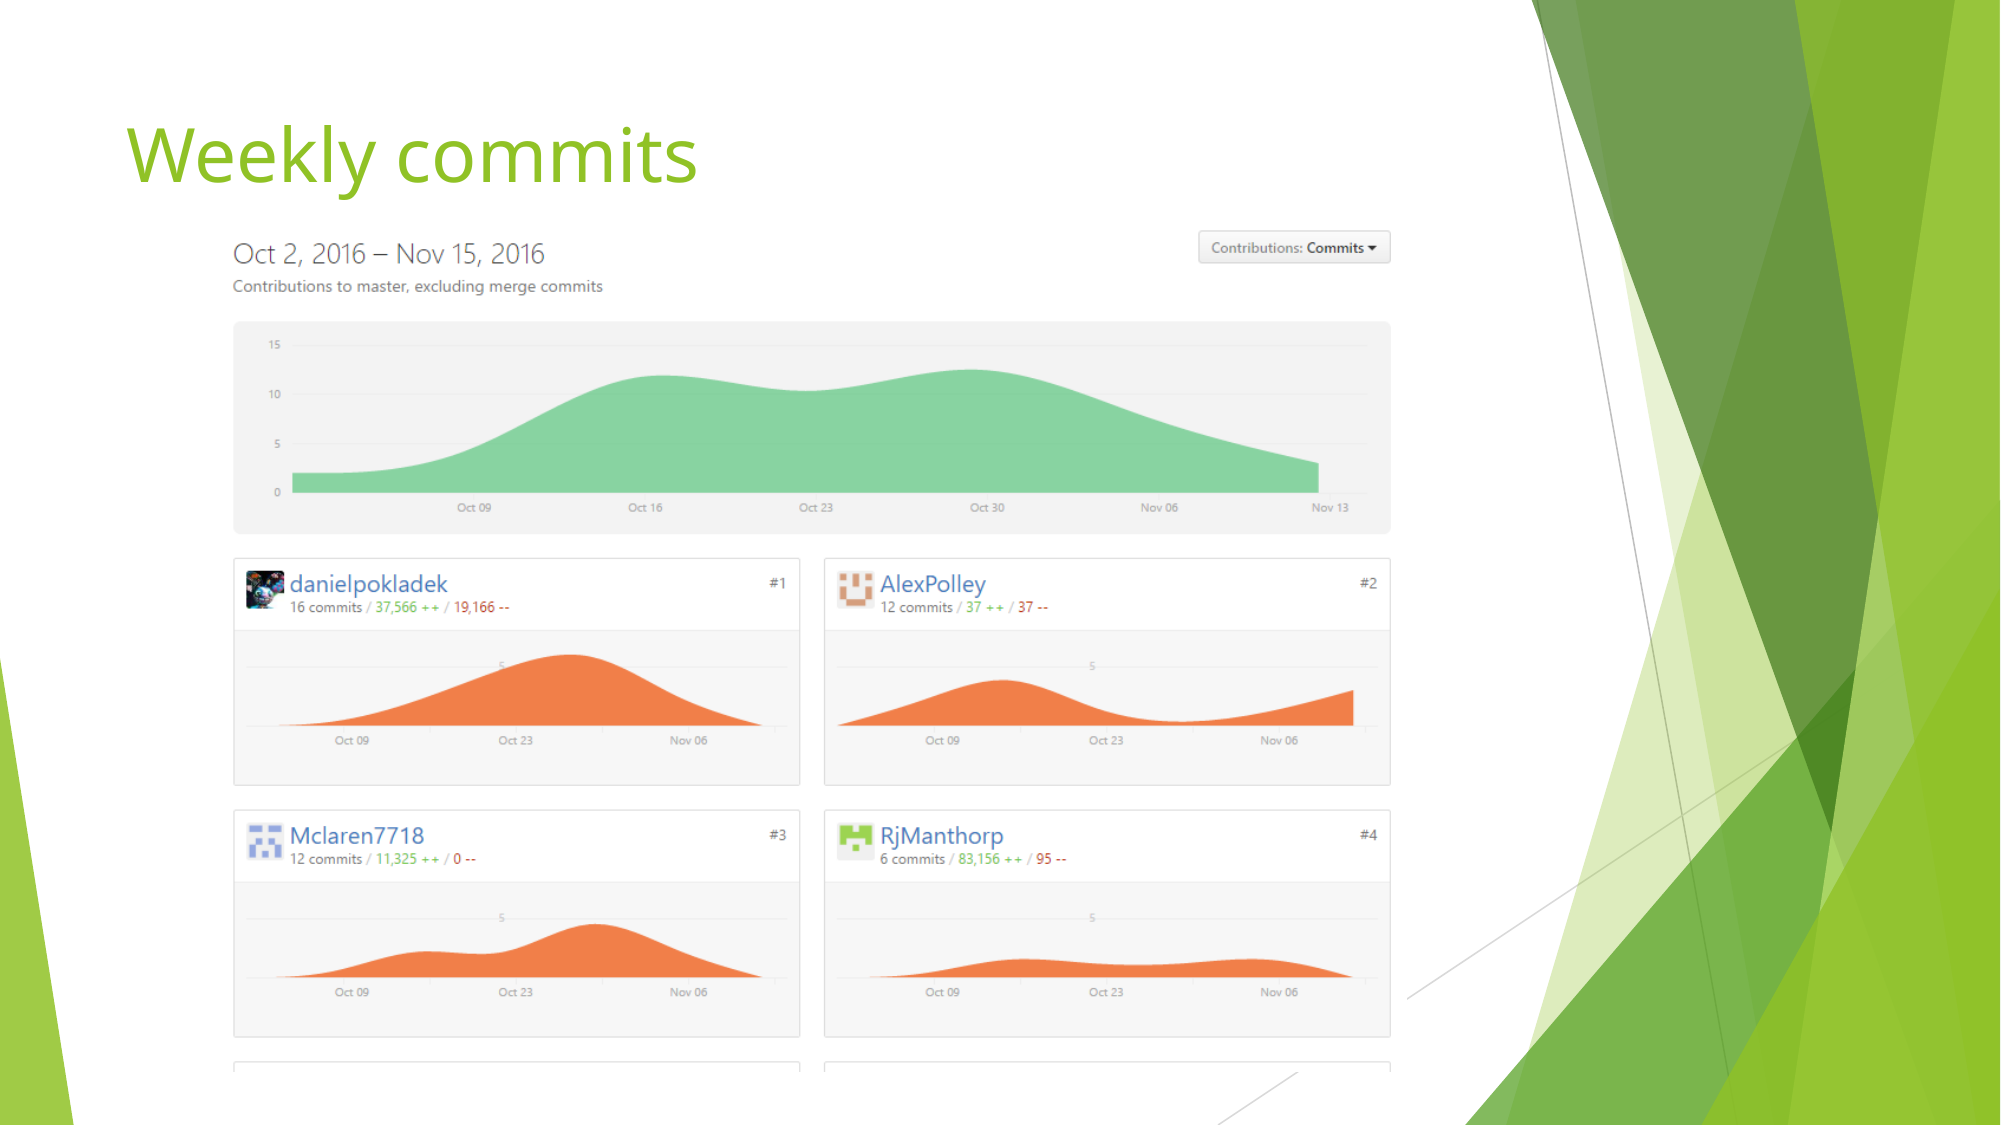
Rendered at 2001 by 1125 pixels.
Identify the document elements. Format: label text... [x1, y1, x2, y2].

picture [188, 208, 1407, 1072]
title Weekly commits [111, 99, 1522, 317]
